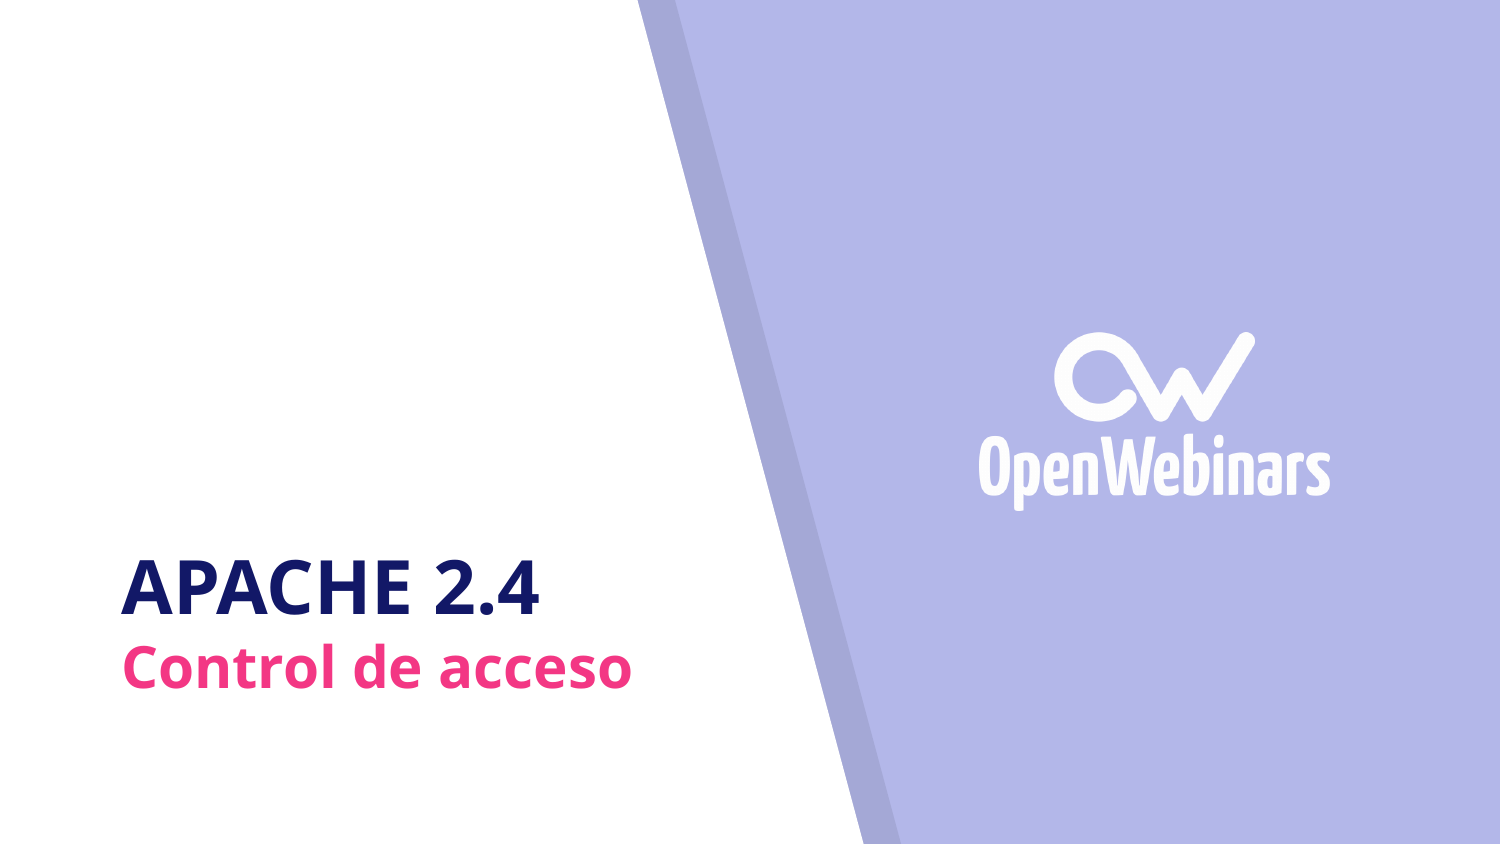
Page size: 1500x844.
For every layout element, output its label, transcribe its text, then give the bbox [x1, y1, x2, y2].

picture [979, 332, 1330, 512]
title APACHE 2.4 Control de acceso [106, 520, 945, 715]
